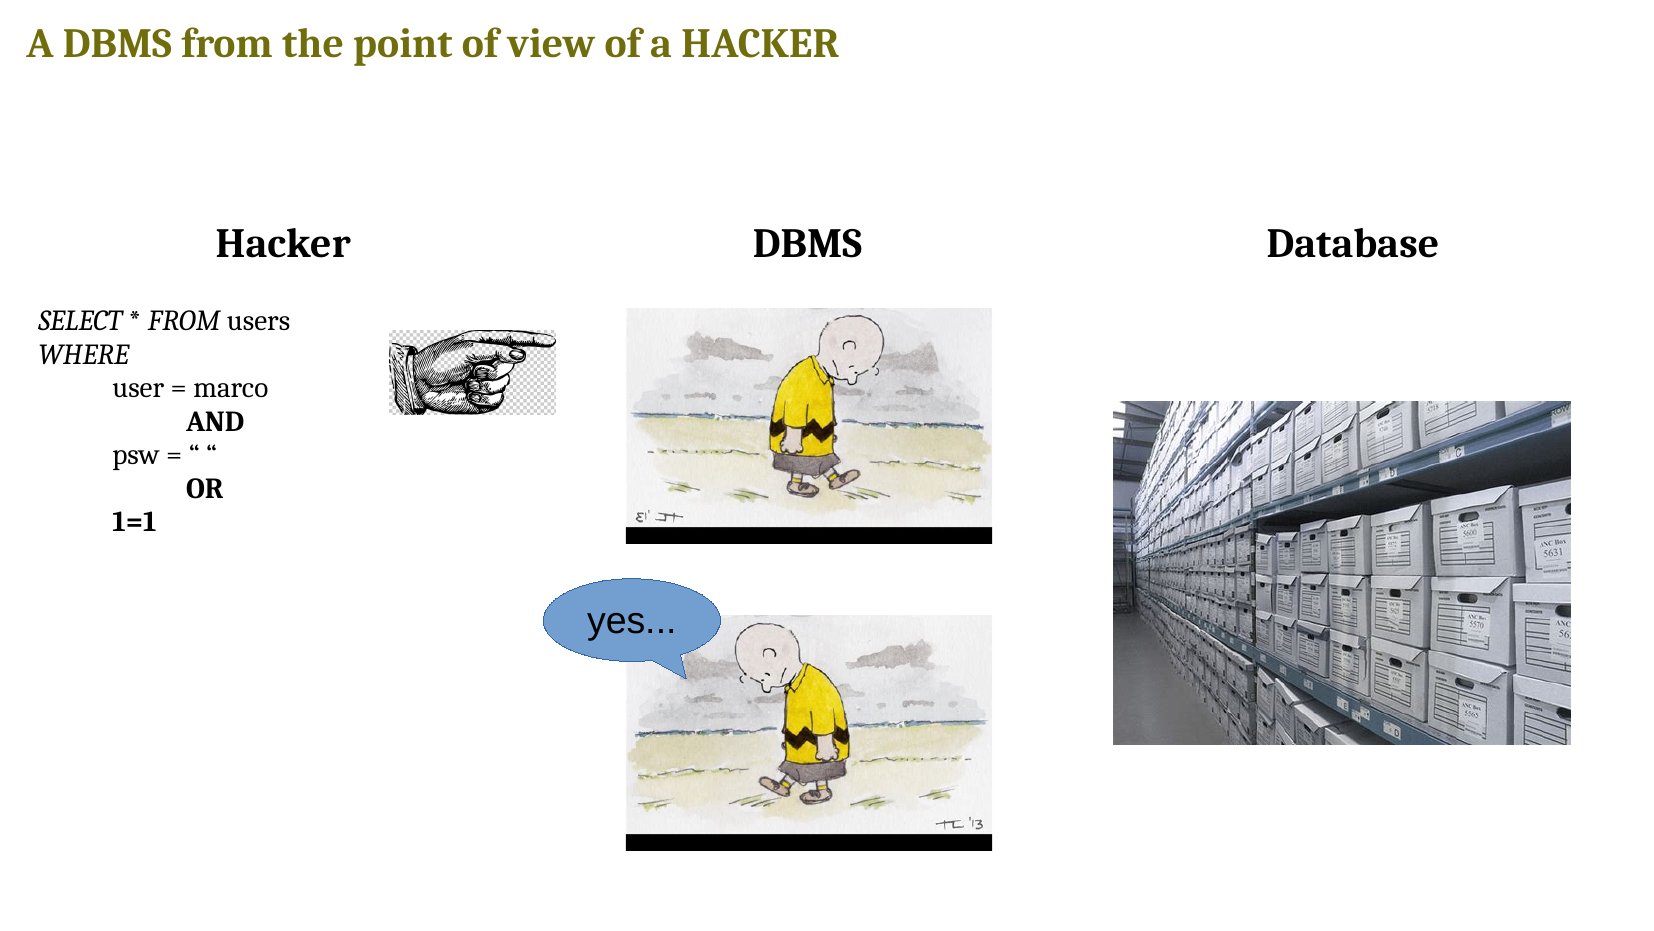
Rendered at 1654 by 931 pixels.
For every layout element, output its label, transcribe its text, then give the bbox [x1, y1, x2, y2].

text_box A DBMS from the point of view of a HACKER [11, 12, 1193, 77]
text_box yes... [543, 578, 721, 679]
picture [625, 615, 993, 851]
picture [389, 330, 556, 415]
picture [625, 308, 993, 544]
picture [1113, 401, 1571, 745]
text_box SELECT * FROM users WHERE user = marco AND psw = “ “ OR 1=1 [23, 297, 363, 552]
text_box Hacker [200, 212, 368, 277]
text_box DBMS [738, 212, 882, 277]
text_box Database [1251, 212, 1460, 277]
